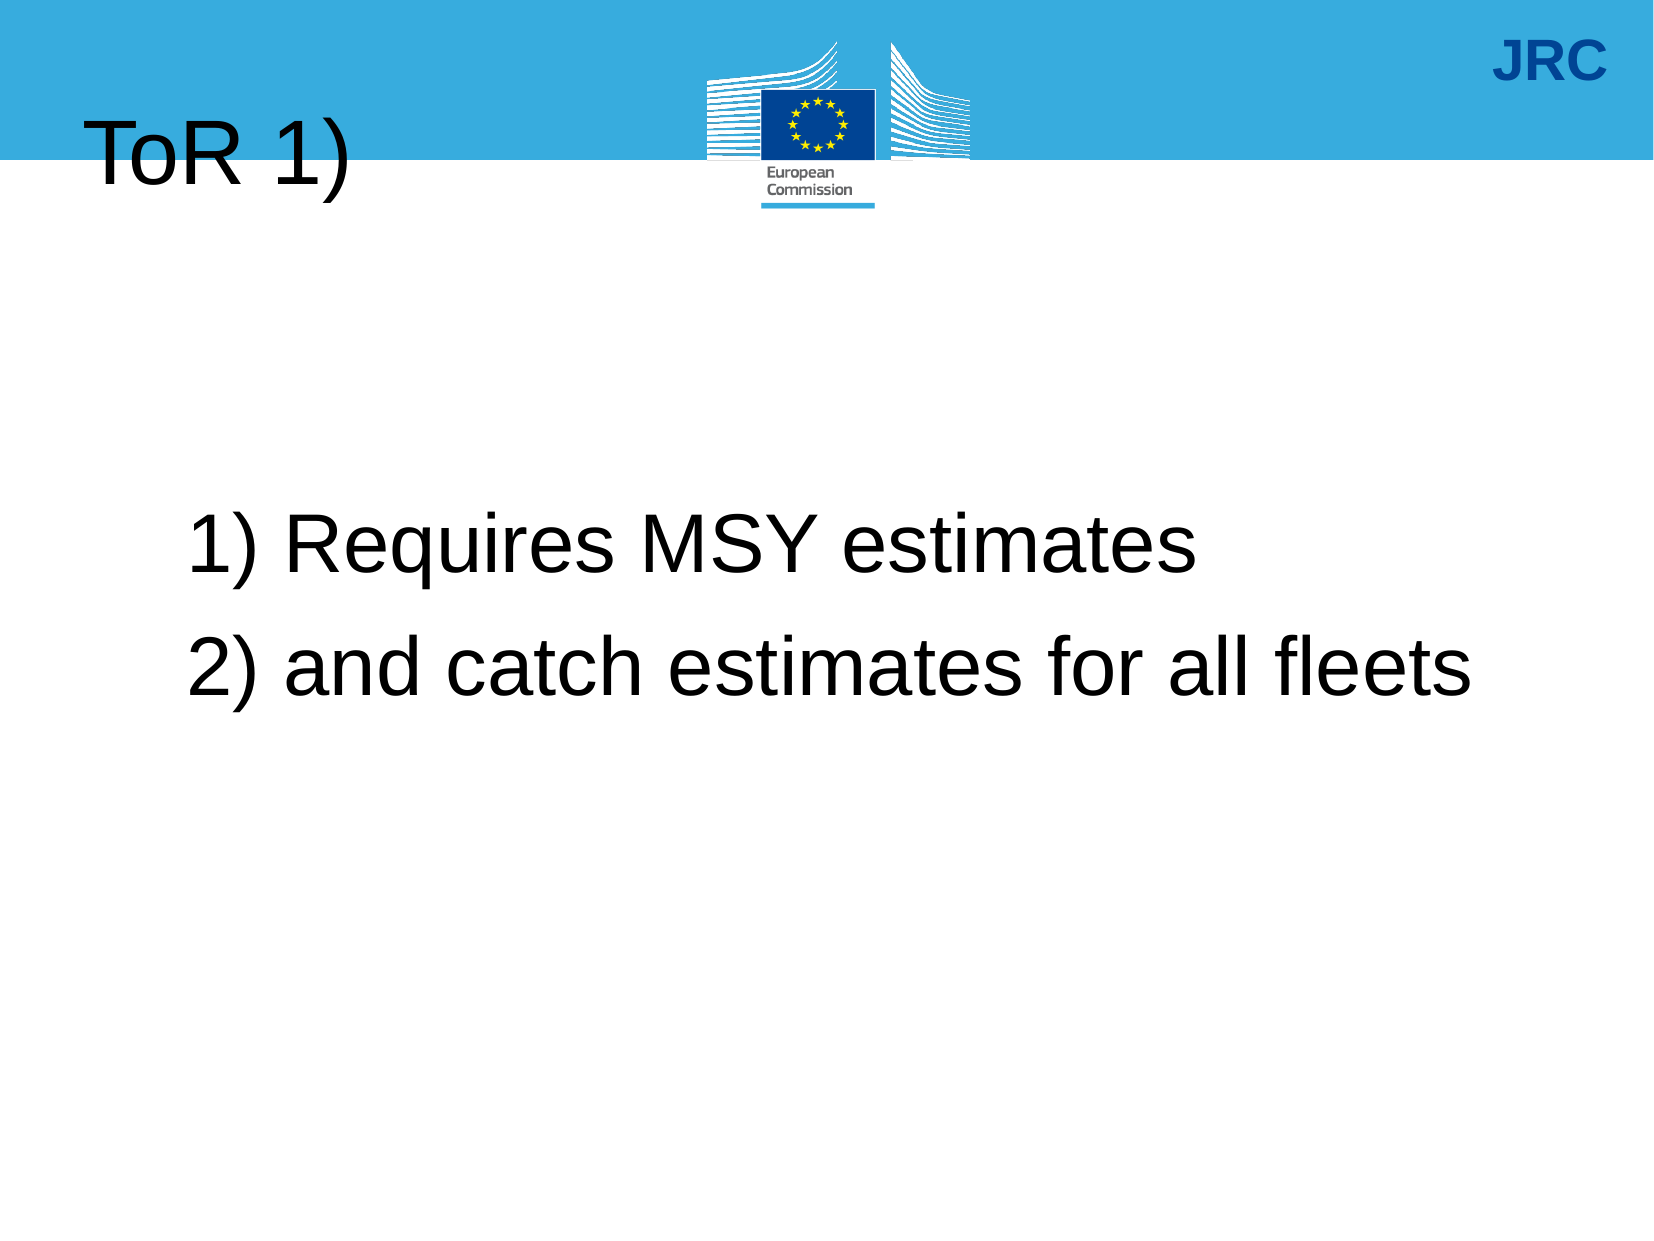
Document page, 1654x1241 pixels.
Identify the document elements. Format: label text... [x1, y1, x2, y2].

text_box [0, 0, 1653, 160]
picture [707, 41, 970, 49]
list 1) Requires MSY estimates 2) and catch estimates for all fleets [47, 342, 1607, 1217]
text_box JRC [1470, 22, 1631, 94]
title ToR 1) [82, 49, 1571, 257]
